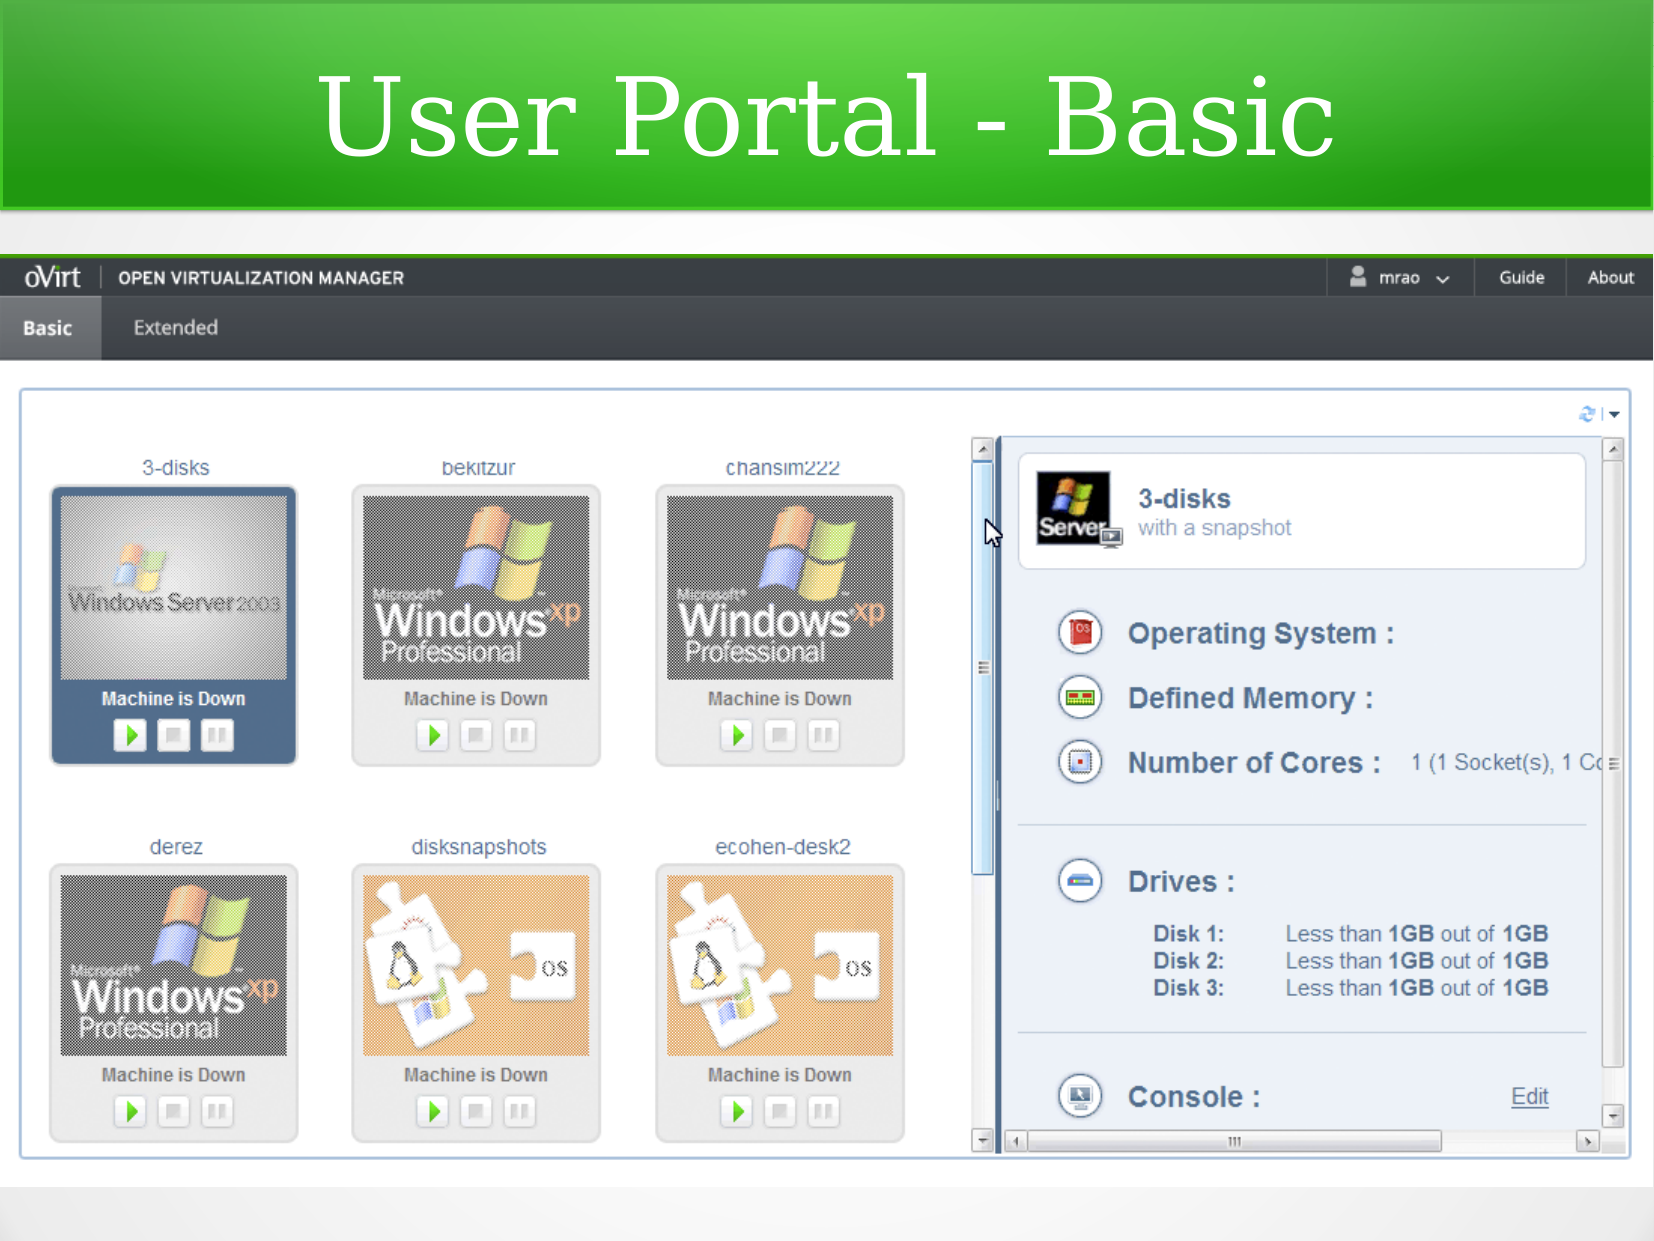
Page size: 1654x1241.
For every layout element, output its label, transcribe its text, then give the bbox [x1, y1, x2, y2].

title User Portal - Basic [82, 47, 1571, 189]
picture [0, 254, 1653, 1187]
